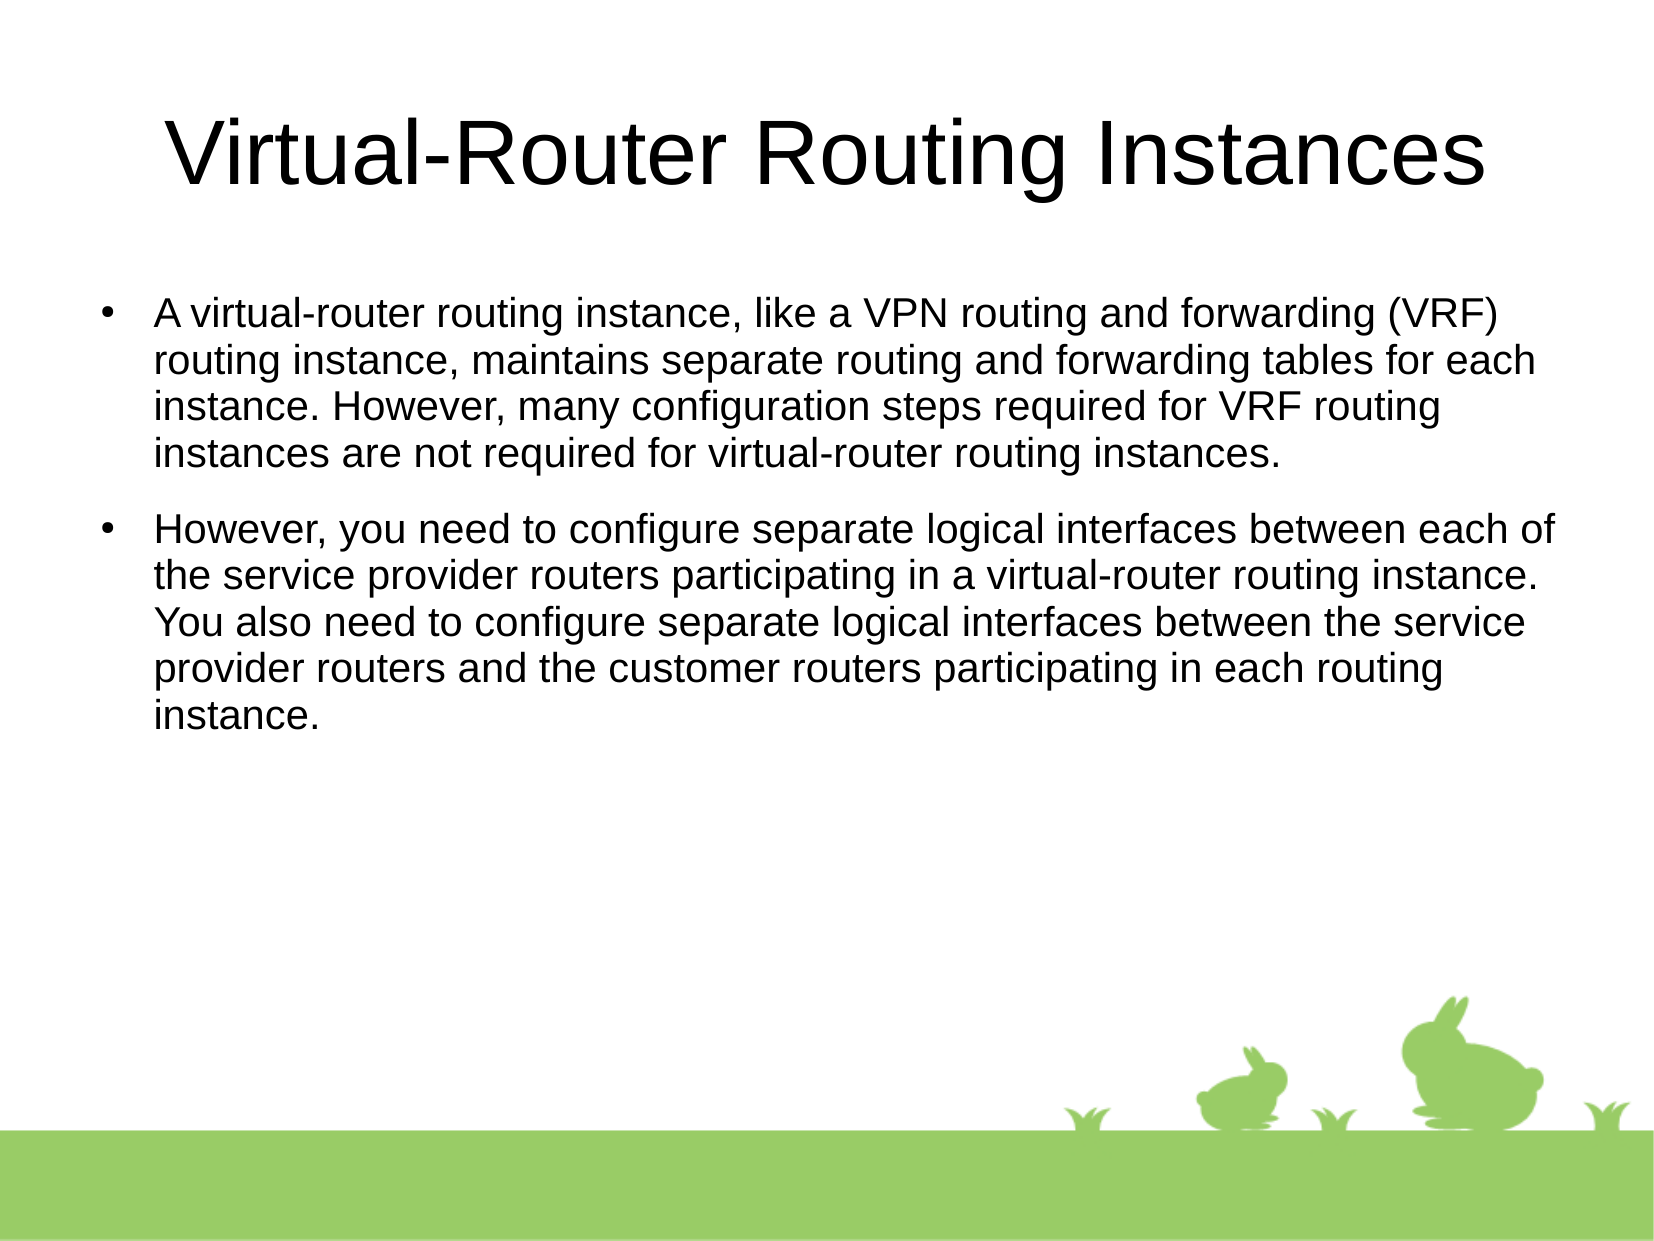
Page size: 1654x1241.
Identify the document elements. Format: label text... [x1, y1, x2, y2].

picture [0, 0, 1654, 1241]
title Virtual-Router Routing Instances [82, 49, 1571, 257]
list A virtual-router routing instance, like a VPN routing and forwarding (VRF) routing instance, maintains separate routing and forwarding tables for each instance. However, many configuration steps required for VRF routing instances are not required for virtual-router routing instances. However, you need to configure separate logical interfaces between each of the service provider routers participating in a virtual-router routing instance. You also need to configure separate logical interfaces between the service provider routers and the customer routers participating in each routing instance. [82, 290, 1571, 1010]
